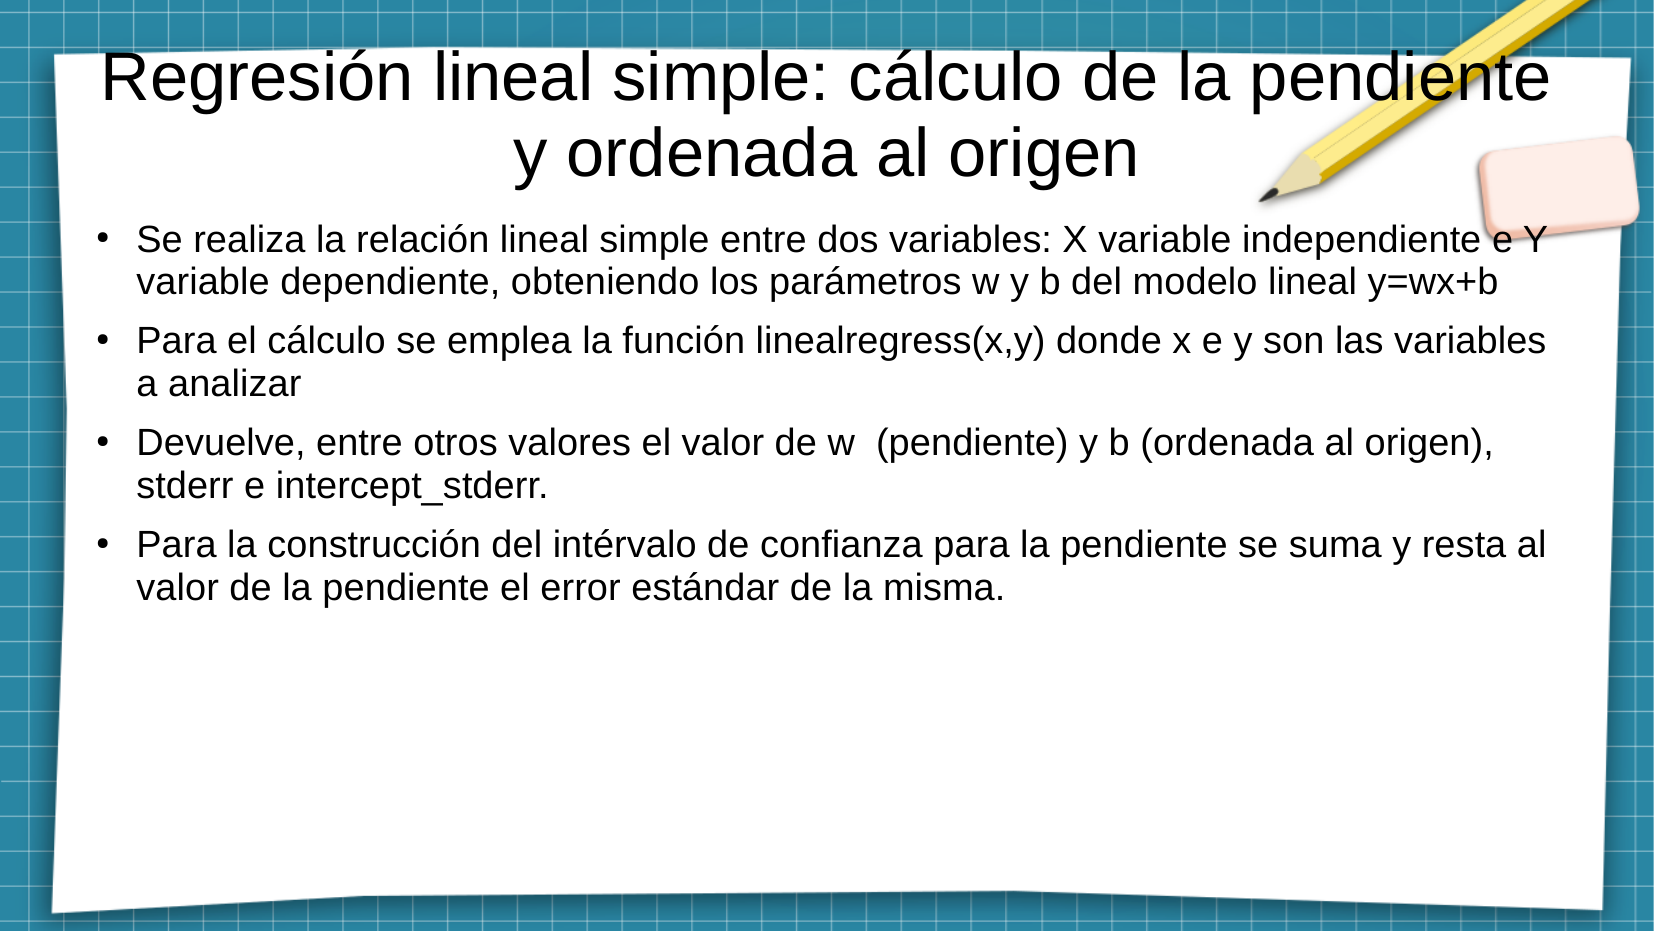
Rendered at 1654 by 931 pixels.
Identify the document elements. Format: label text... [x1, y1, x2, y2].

list Se realiza la relación lineal simple entre dos variables: X variable independiente e Y variable dependiente, obteniendo los parámetros w y b del modelo lineal y=wx+b Para el cálculo se emplea la función linealregress(x,y) donde x e y son las variables a analizar Devuelve, entre otros valores el valor de w (pendiente) y b (ordenada al origen), stderr e intercept_stderr. Para la construcción del intérvalo de confianza para la pendiente se suma y resta al valor de la pendiente el error estándar de la misma. [82, 217, 1571, 758]
picture [0, 0, 1654, 931]
title Regresión lineal simple: cálculo de la pendiente y ordenada al origen [82, 37, 1571, 193]
